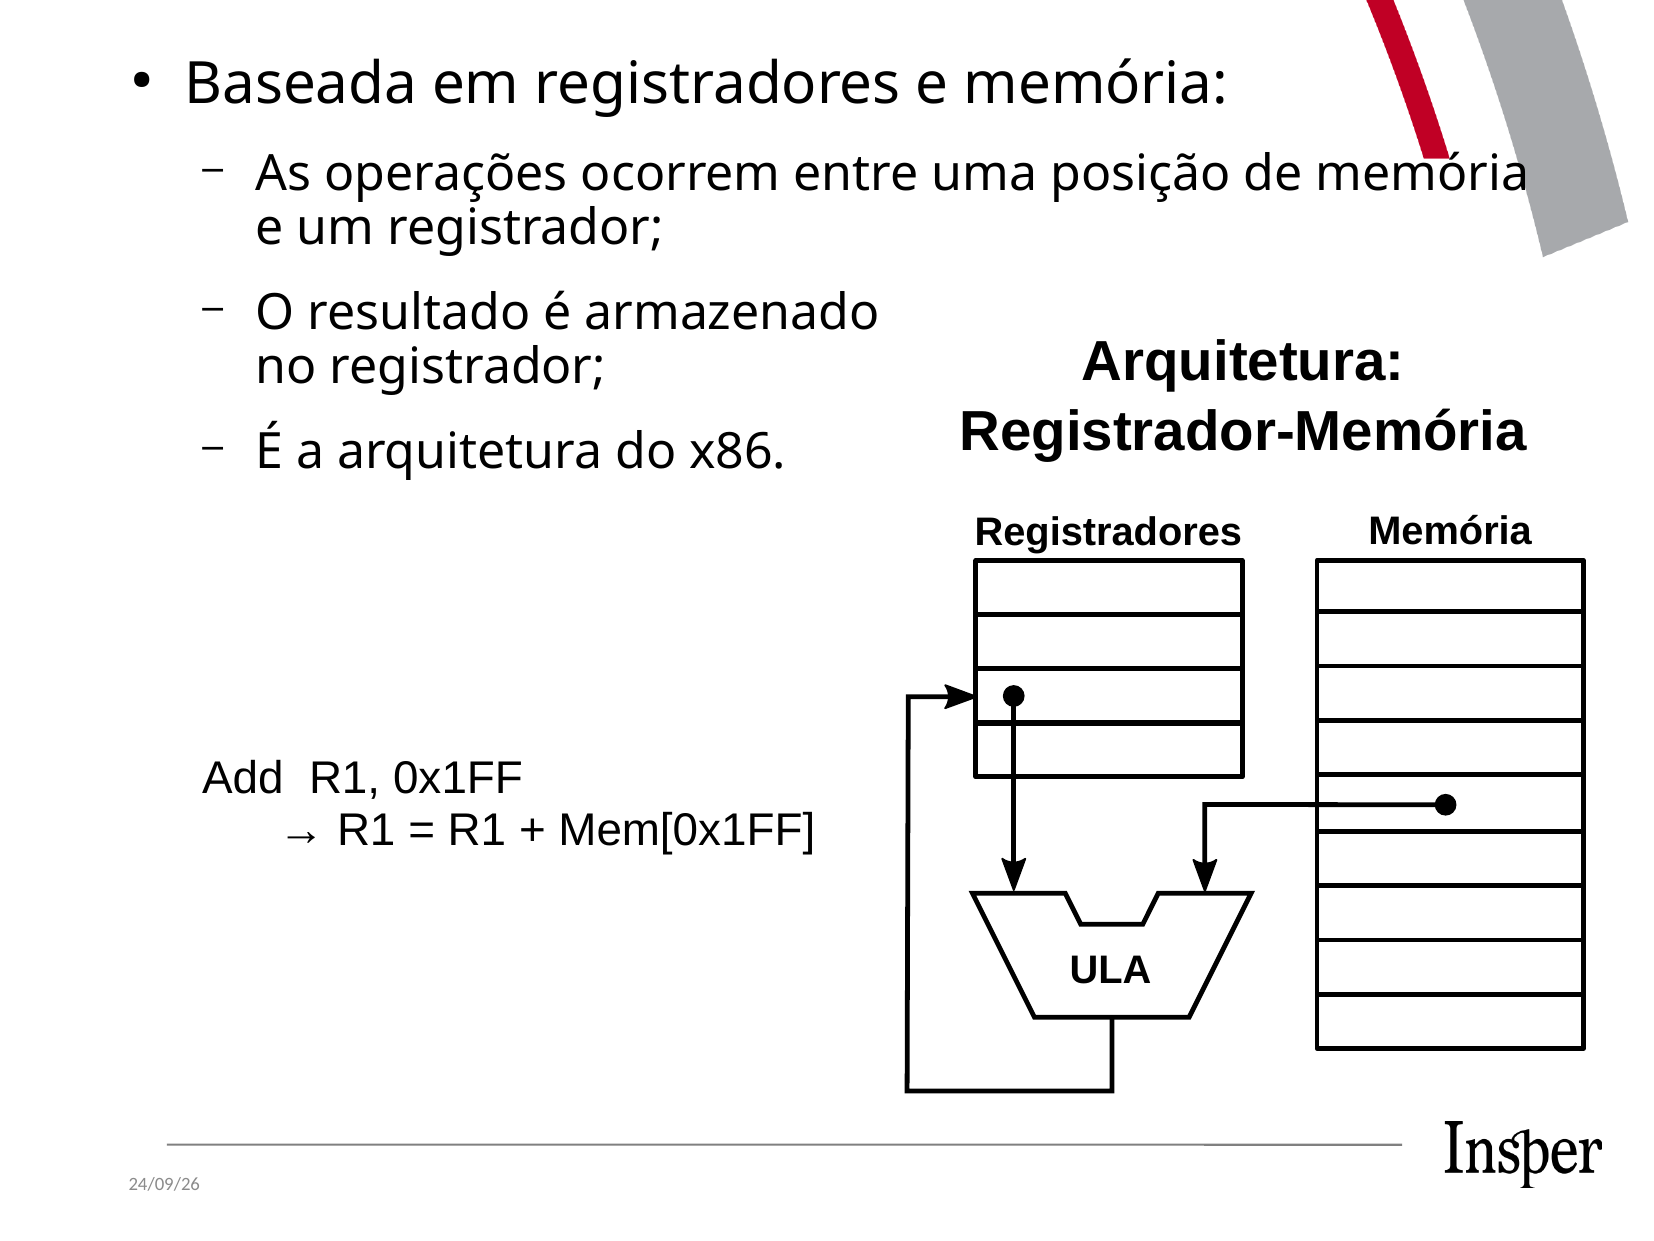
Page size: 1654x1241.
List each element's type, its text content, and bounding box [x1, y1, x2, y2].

text_box Add R1, 0x1FF → R1 = R1 + Mem[0x1FF] [187, 745, 831, 863]
picture [887, 322, 1602, 1112]
list Baseada em registradores e memória: As operações ocorrem entre uma posição de memória e um registrador; O resultado é armazenado no registrador; É a arquitetura do x86. [113, 53, 1540, 1134]
